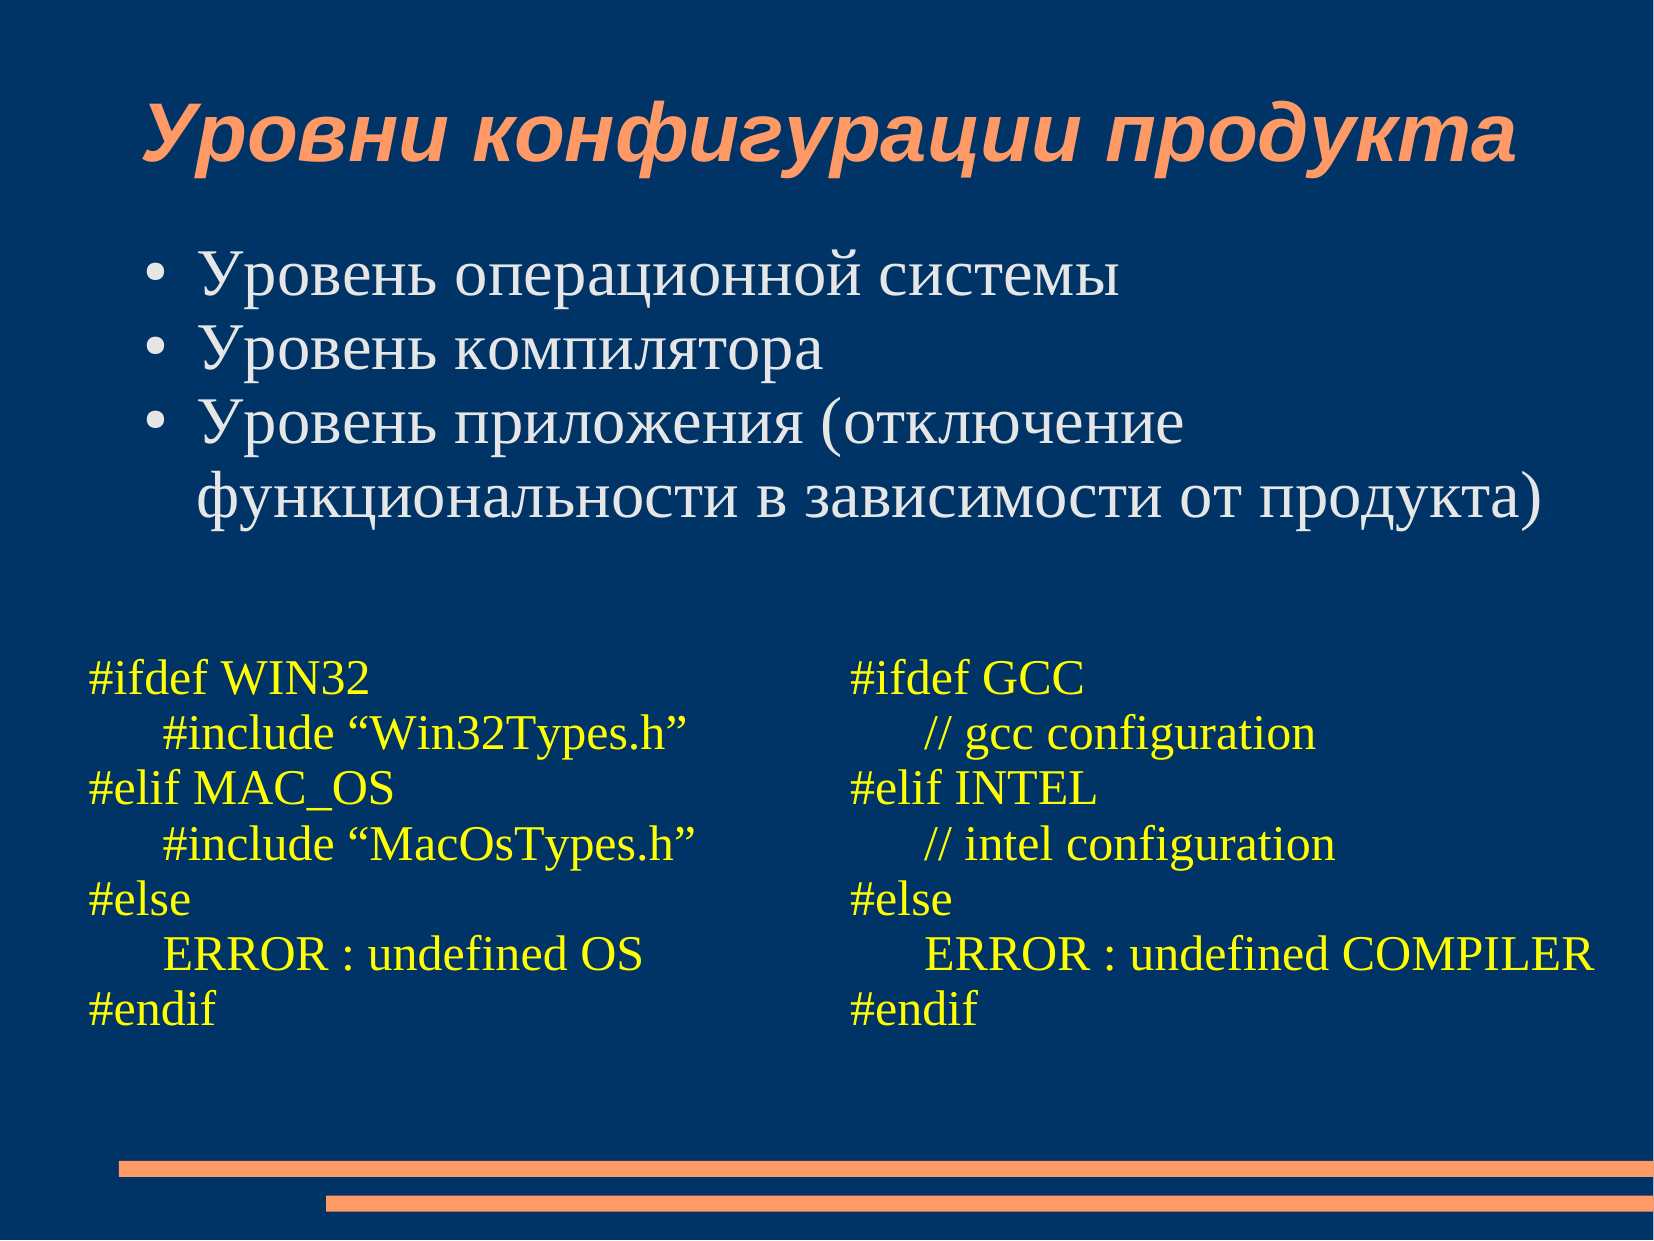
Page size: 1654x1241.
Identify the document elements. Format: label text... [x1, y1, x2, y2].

text_box #ifdef GCC // gcc configuration #elif INTEL // intel configuration #else ERROR : undefined COMPILER #endif [850, 649, 1596, 1037]
text_box #ifdef WIN32 #include “Win32Types.h” #elif MAC_OS #include “MacOsTypes.h” #else ERROR : undefined OS #endif [88, 649, 693, 1037]
list Уровень операционной системы Уровень компилятора Уровень приложения (отключение функциональности в зависимости от продукта) [125, 236, 1565, 564]
title Уровни конфигурации продукта [123, 29, 1536, 237]
